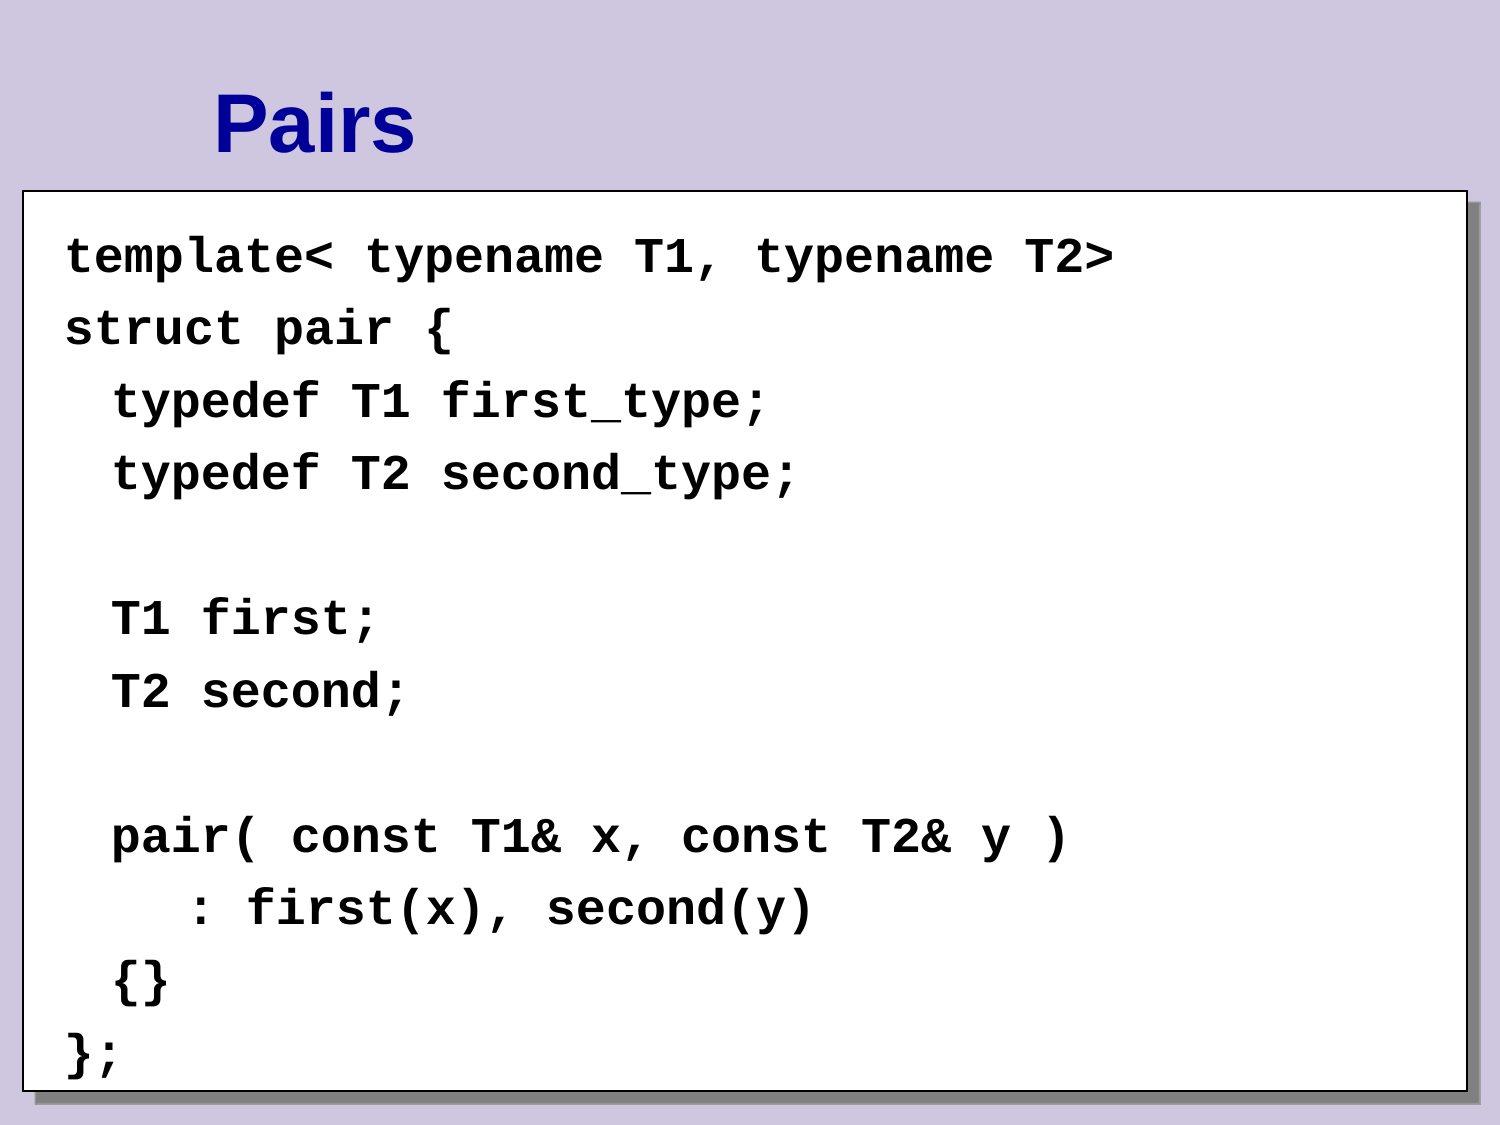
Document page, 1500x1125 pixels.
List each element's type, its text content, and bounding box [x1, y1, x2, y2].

title Pairs [198, 17, 1468, 215]
text_box [22, 190, 1468, 1091]
list template< typename T1, typename T2> struct pair { typedef T1 first_type; typedef T2 second_type; T1 first; T2 second; pair( const T1& x, const T2& y ) : first(x), second(y) {} }; [49, 215, 1468, 1087]
